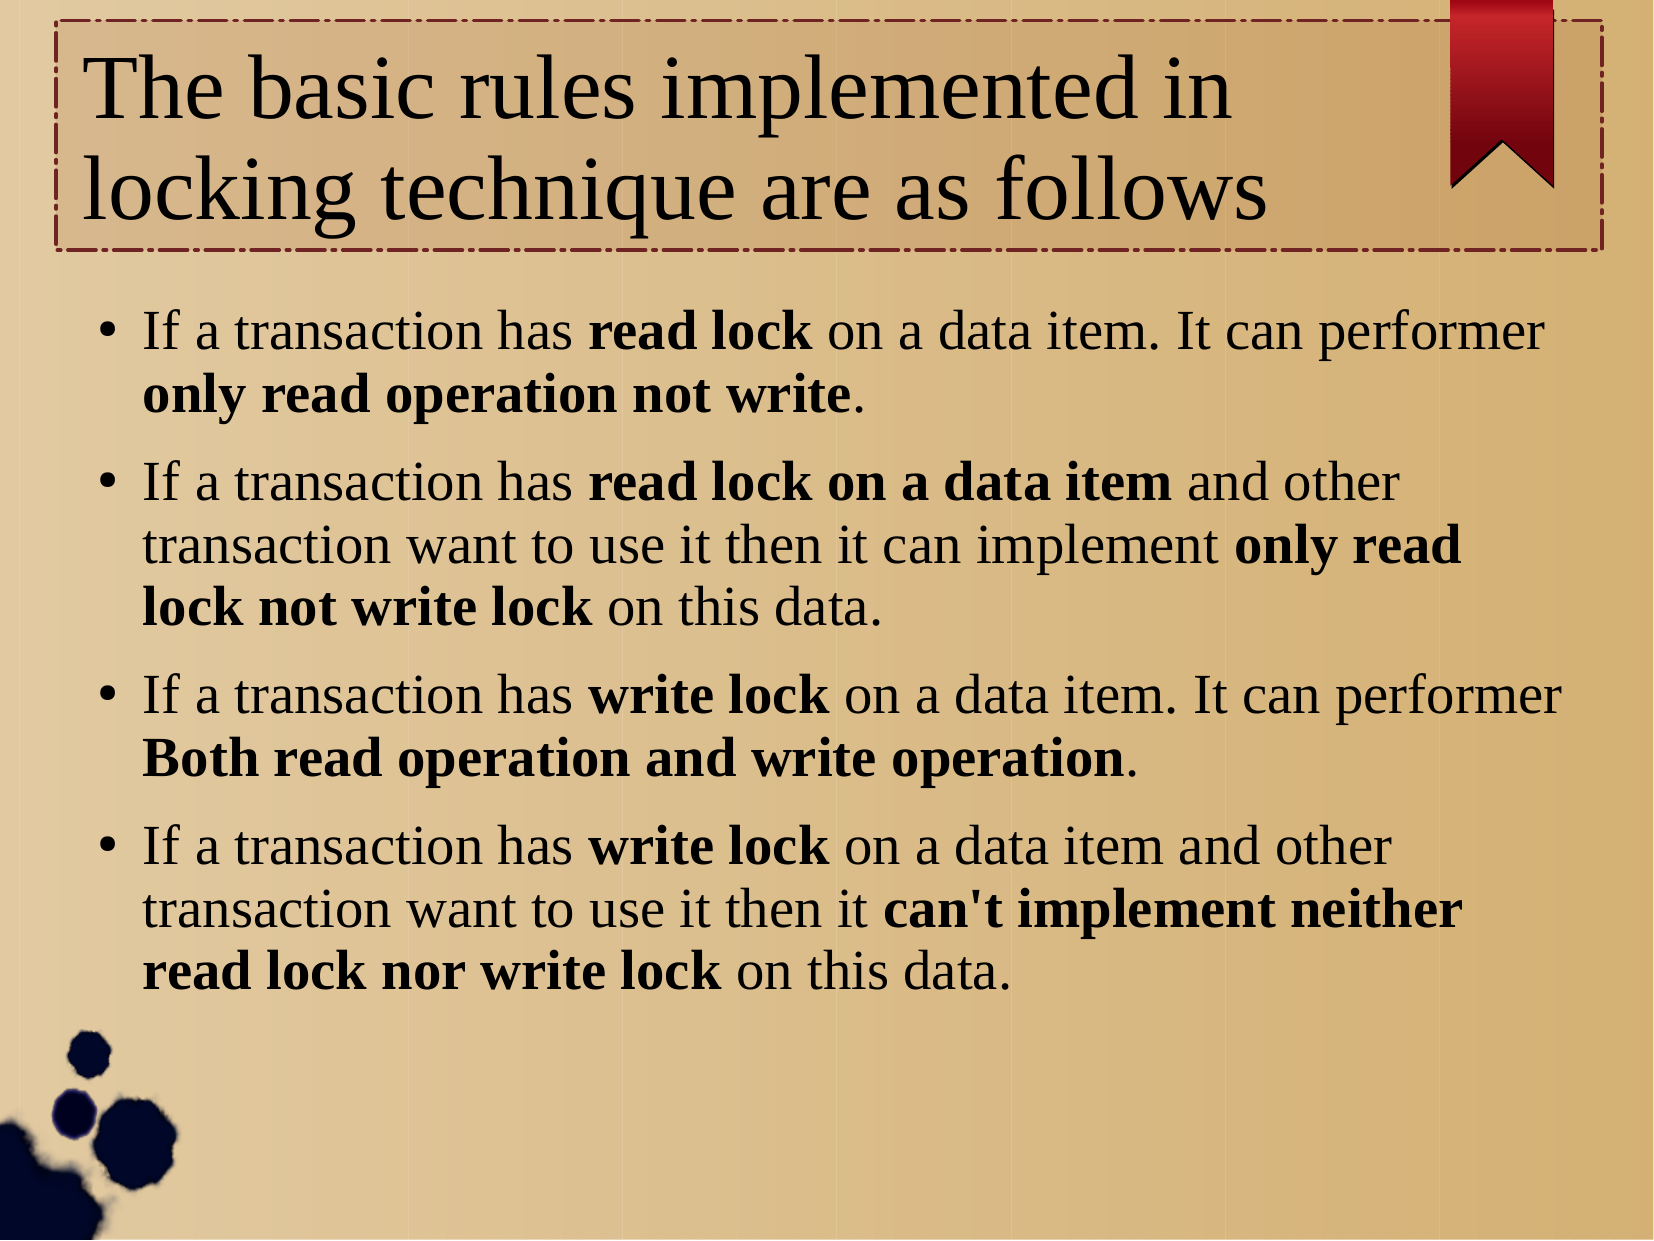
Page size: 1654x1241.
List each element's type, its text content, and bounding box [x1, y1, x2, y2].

list If a transaction has read lock on a data item. It can performer only read operation not write. If a transaction has read lock on a data item and other transaction want to use it then it can implement only read lock not write lock on this data. If a transaction has write lock on a data item. It can performer Both read operation and write operation. If a transaction has write lock on a data item and other transaction want to use it then it can't implement neither read lock nor write lock on this data. [82, 299, 1571, 1019]
title The basic rules implemented in locking technique are as follows [82, 35, 1412, 240]
